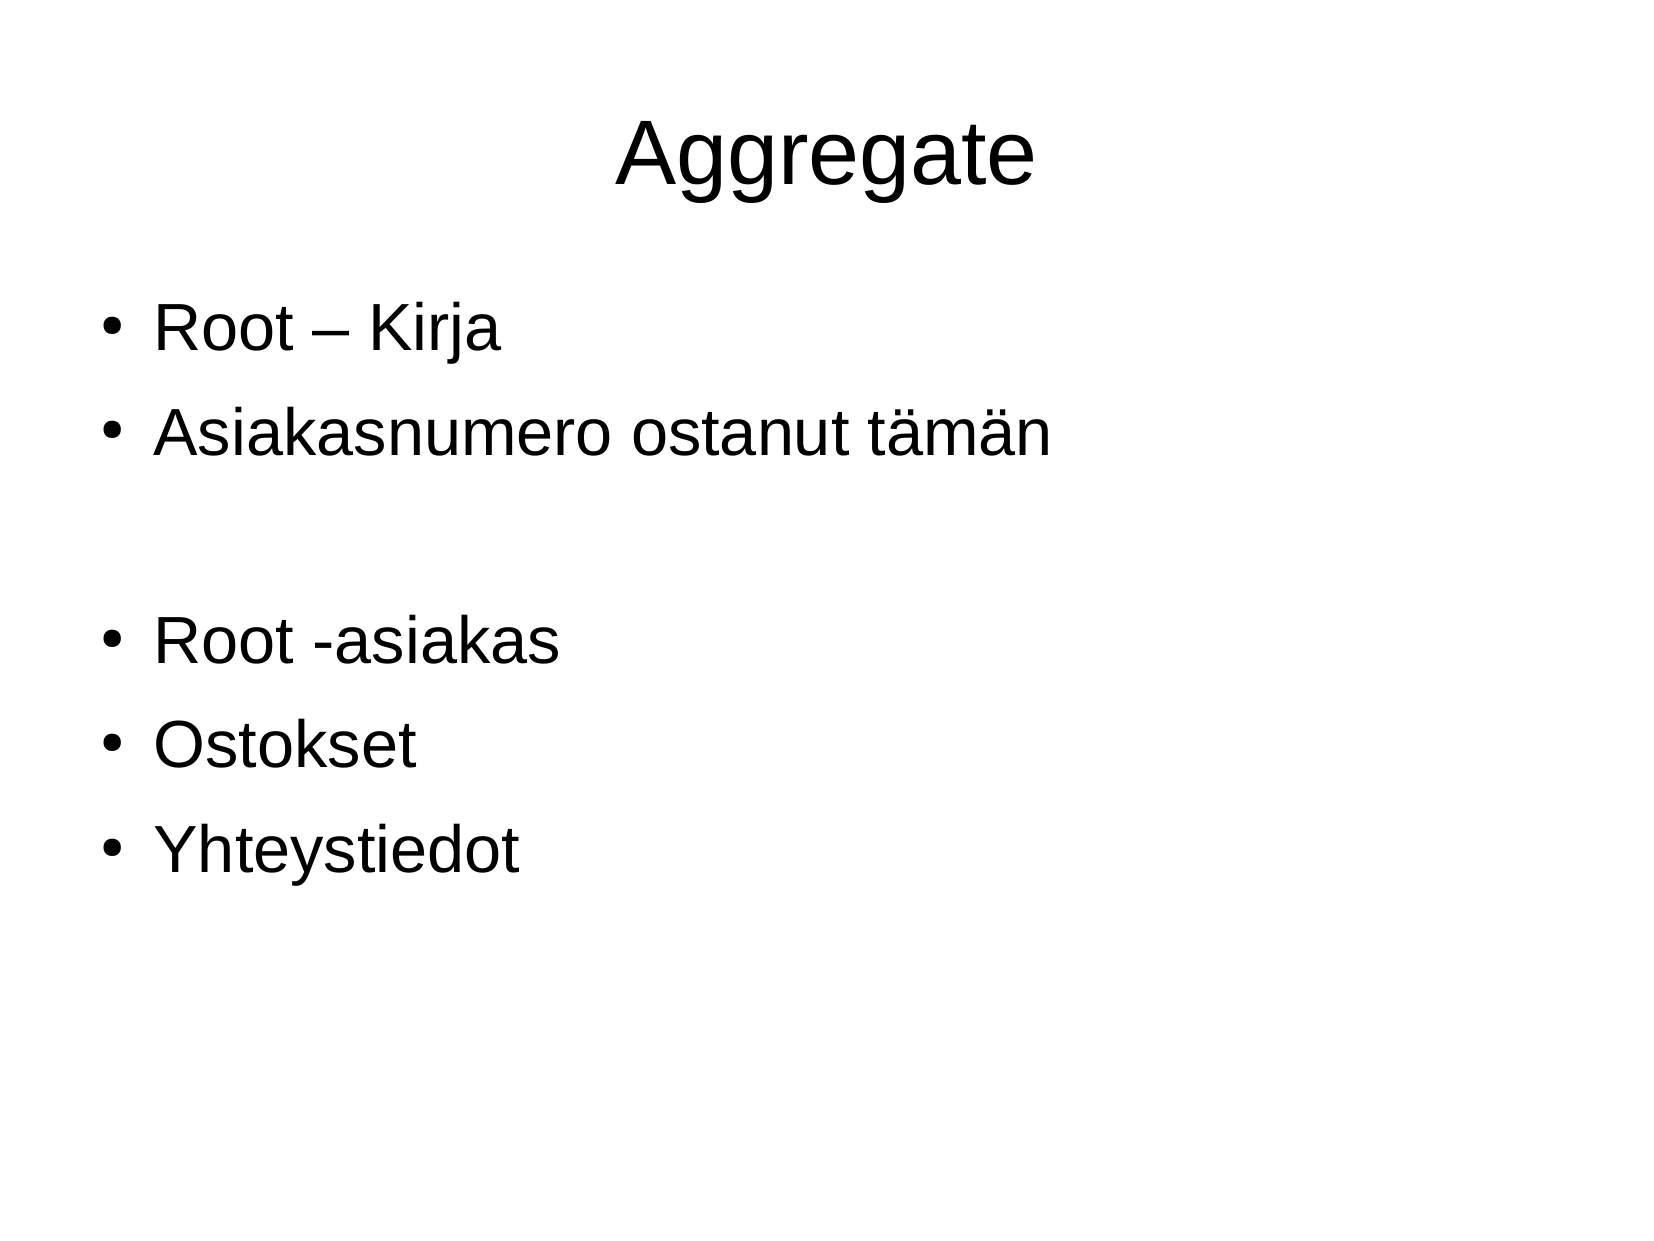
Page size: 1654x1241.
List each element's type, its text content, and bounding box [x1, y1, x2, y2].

list Root – Kirja Asiakasnumero ostanut tämän Root -asiakas Ostokset Yhteystiedot [82, 290, 1571, 1010]
title Aggregate [82, 49, 1571, 257]
